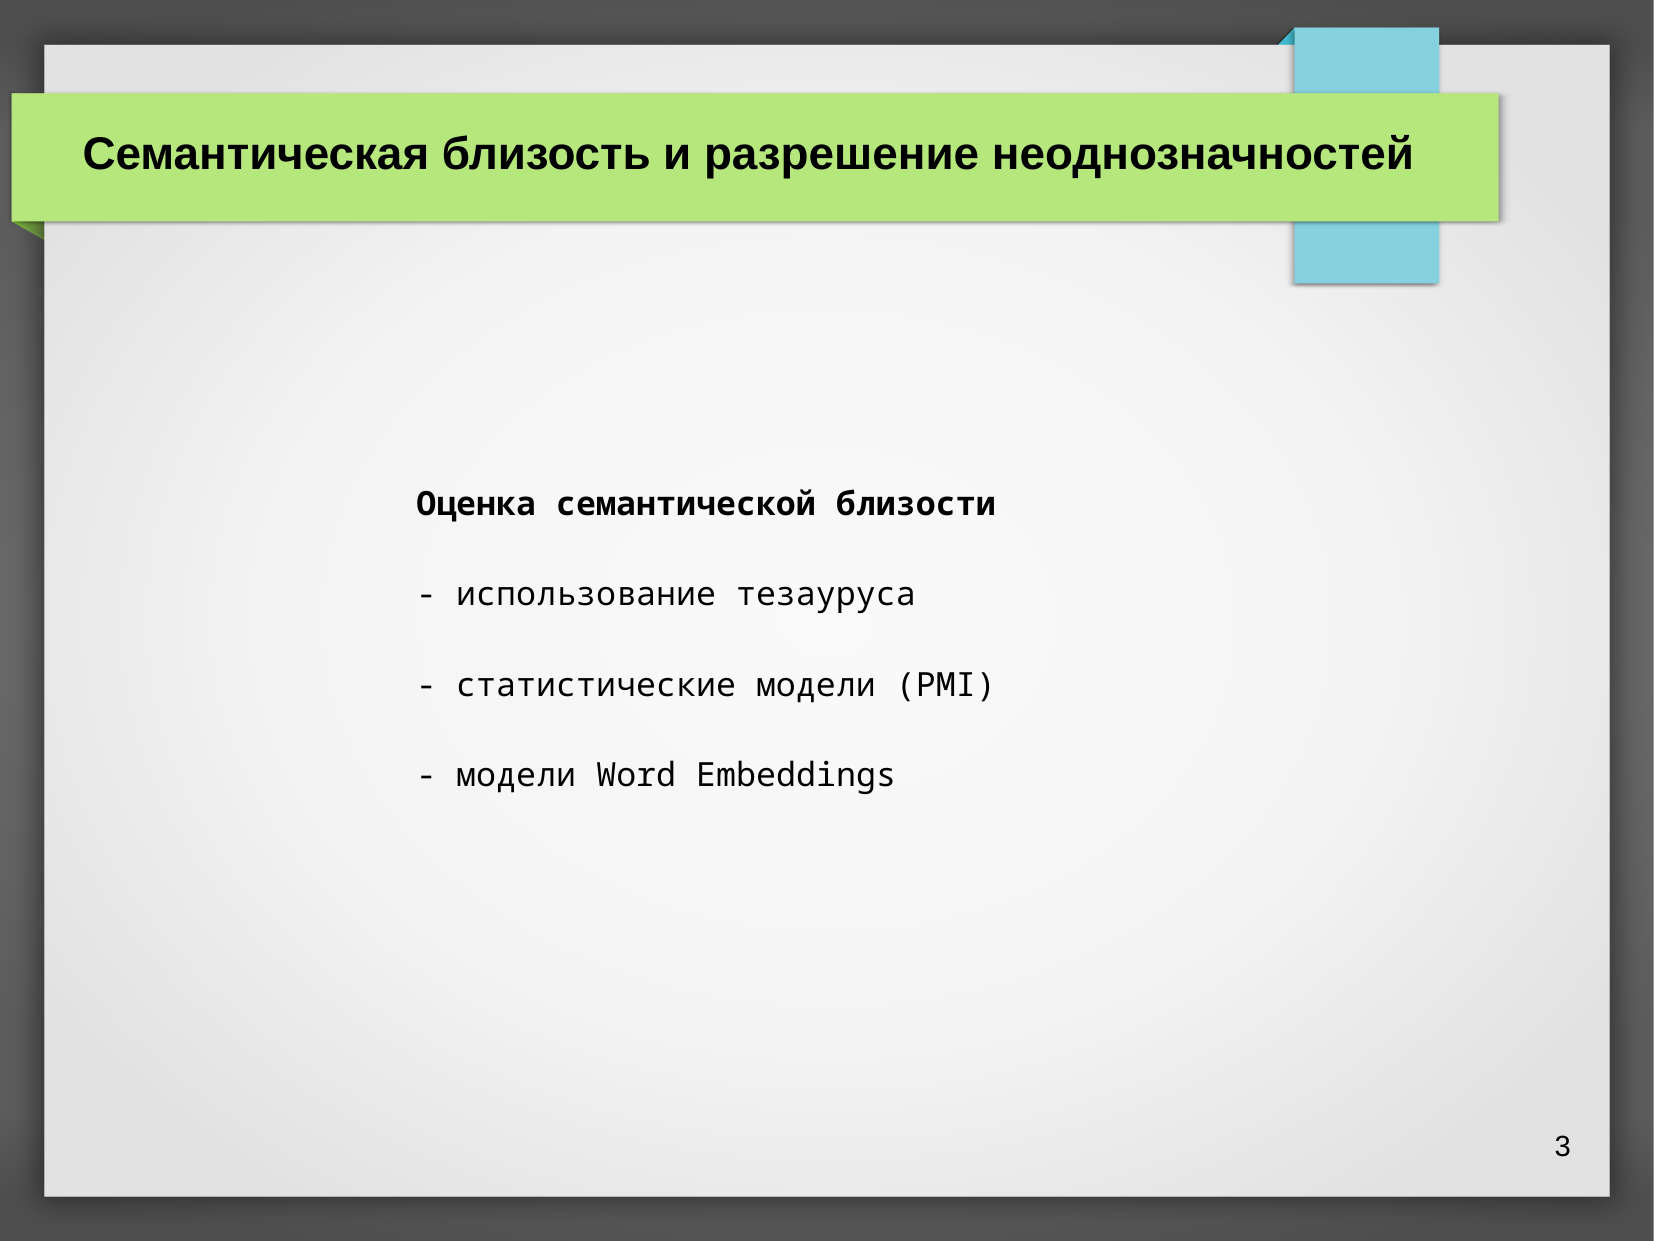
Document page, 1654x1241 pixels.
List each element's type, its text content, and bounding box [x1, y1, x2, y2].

title Семантическая близость и разрешение неоднозначностей [82, 121, 1489, 187]
picture [0, 0, 1654, 1241]
text_box Оценка семантической близости - использование тезауруса - статистические модели (PMI) - модели Word Embeddings [401, 472, 1075, 757]
